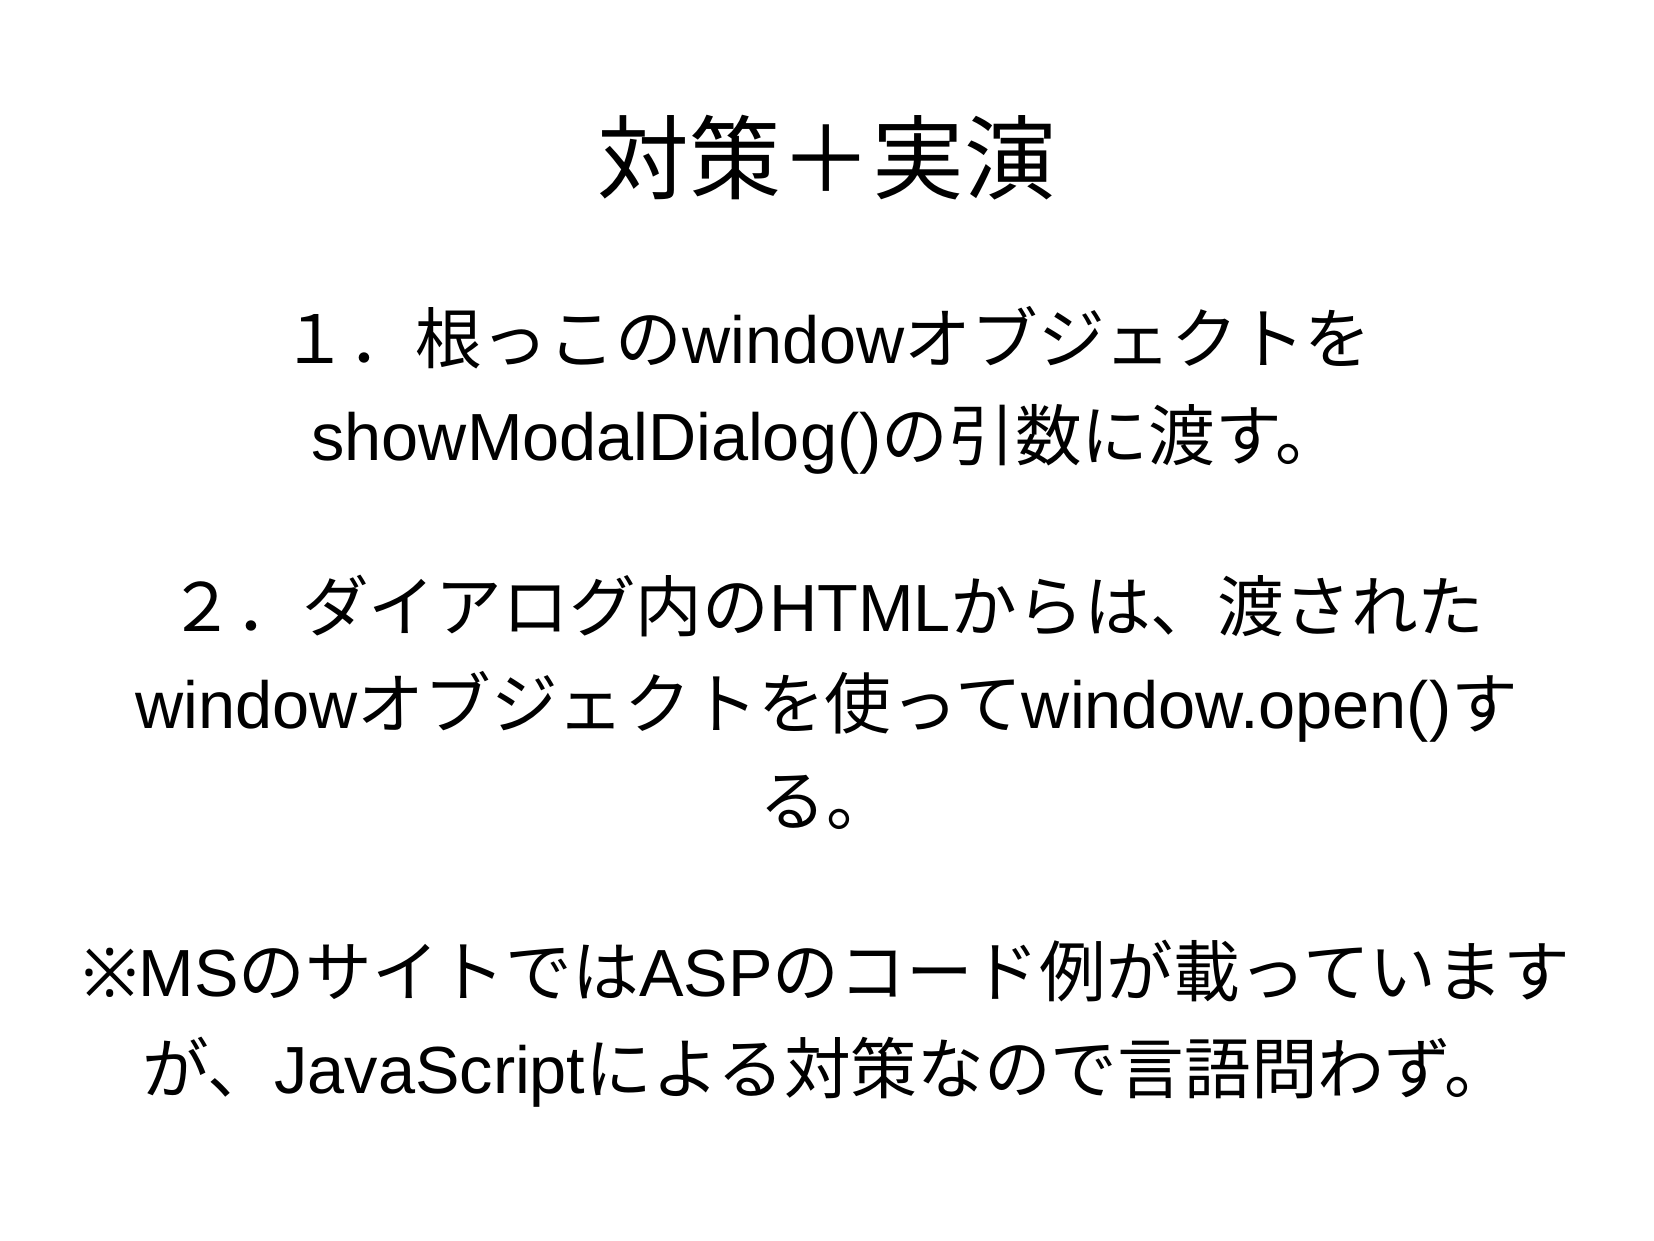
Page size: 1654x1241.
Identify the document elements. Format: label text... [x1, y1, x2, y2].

title 対策＋実演 [82, 56, 1571, 250]
subtitle １．根っこのwindowオブジェクトをshowModalDialog()の引数に渡す。 ２．ダイアログ内のHTMLからは、渡されたwindowオブジェクトを使ってwindow.open()する。 ※MSのサイトではASPのコード例が載っていますが、JavaScriptによる対策なので言語問わず。 [82, 297, 1571, 1102]
